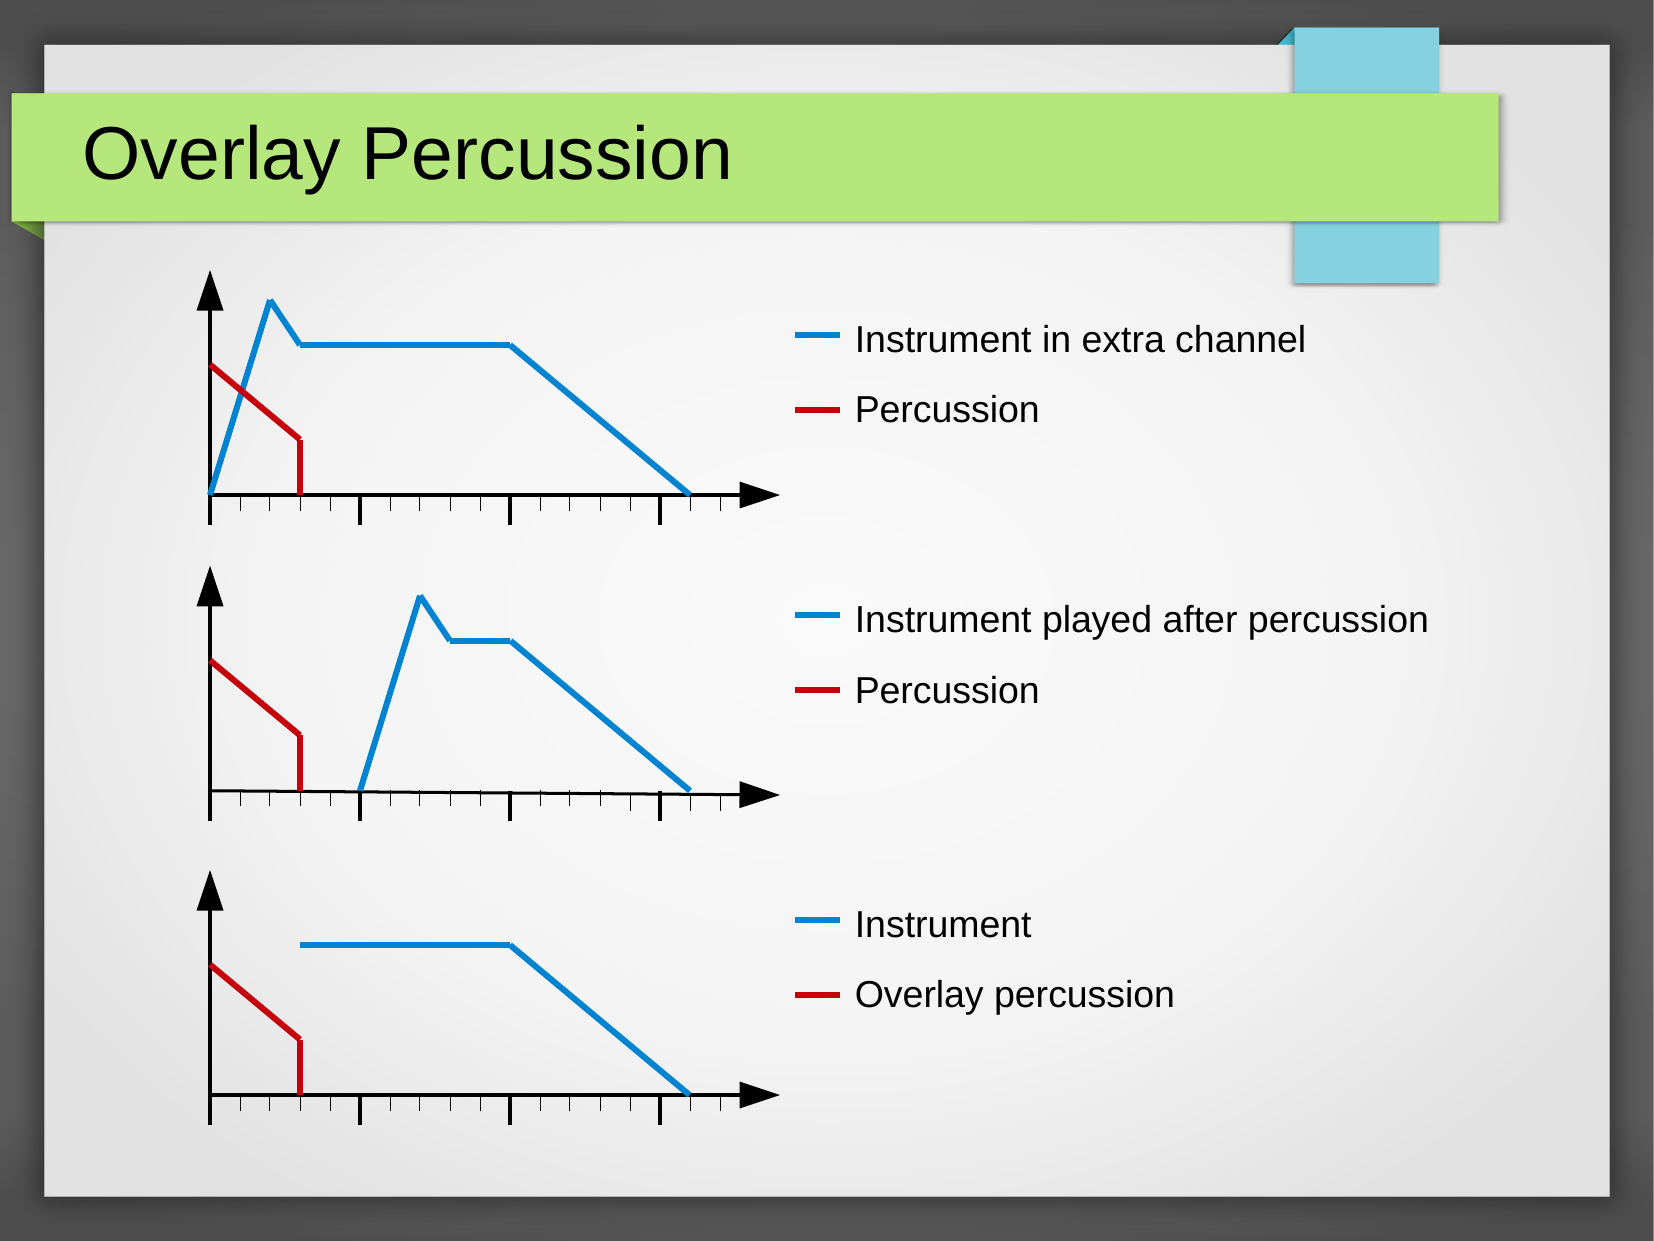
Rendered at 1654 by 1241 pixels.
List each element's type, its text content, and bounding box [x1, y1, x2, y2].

text_box Instrument [840, 895, 1471, 995]
picture [0, 0, 1654, 1241]
text_box Instrument in extra channel [840, 310, 1471, 410]
text_box Percussion [840, 661, 1111, 761]
text_box Overlay percussion [840, 966, 1411, 1066]
title Overlay Percussion [82, 94, 1264, 213]
text_box Percussion [840, 381, 1111, 481]
text_box Instrument played after percussion [840, 591, 1471, 691]
